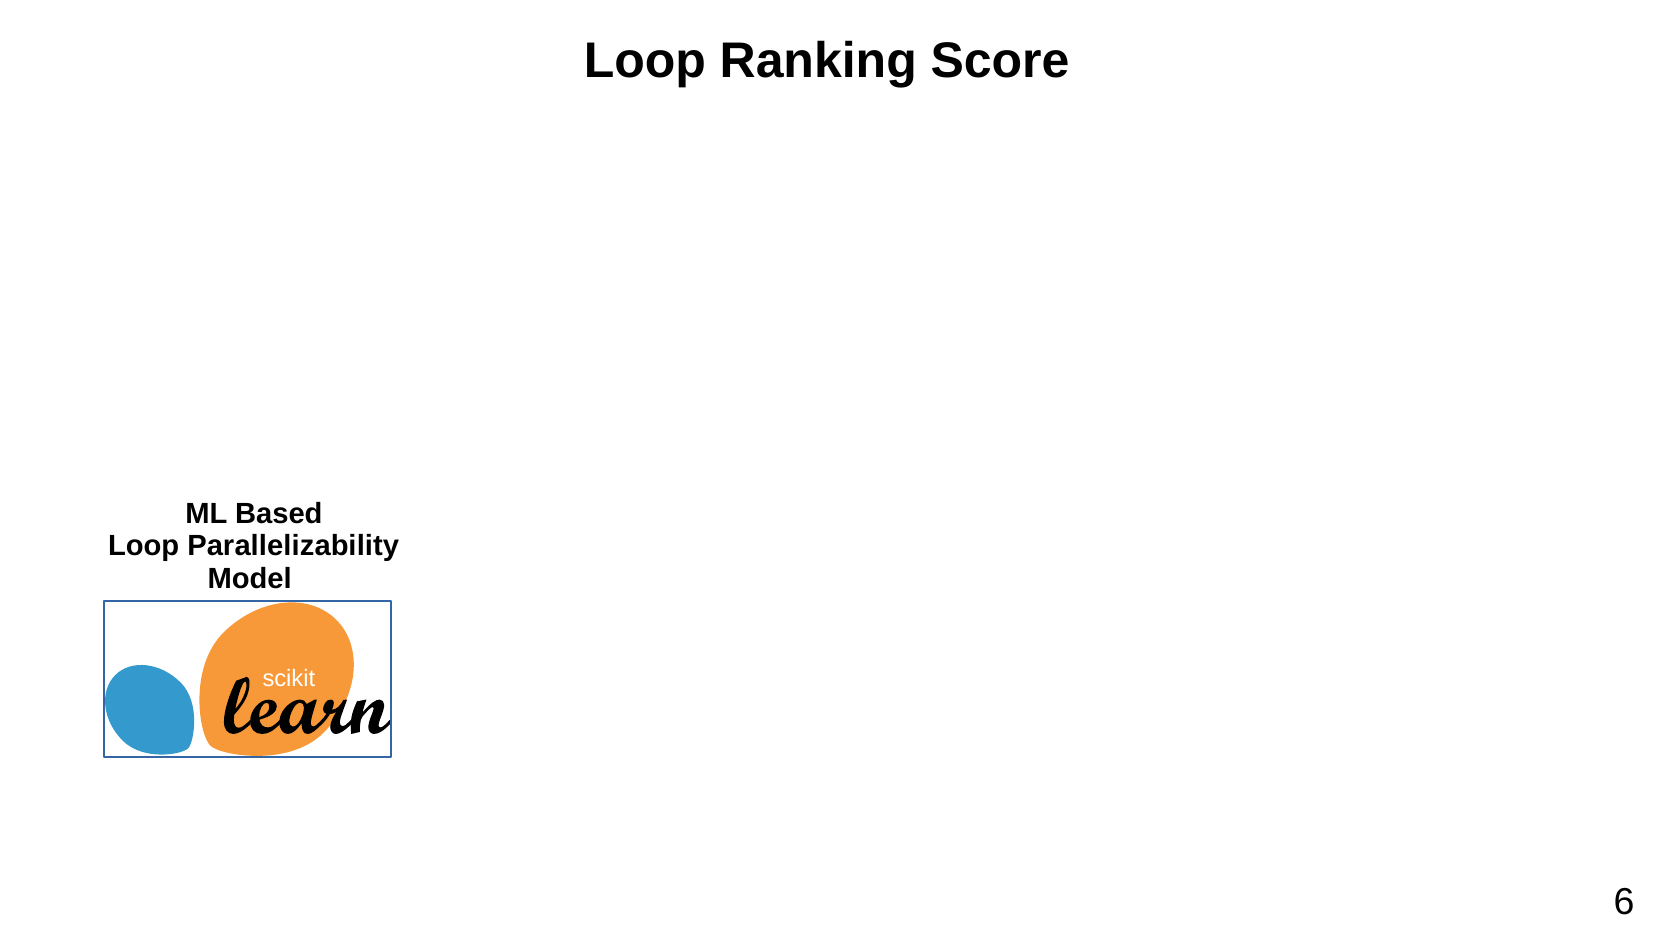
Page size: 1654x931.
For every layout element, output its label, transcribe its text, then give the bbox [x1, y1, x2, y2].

text_box Loop Ranking Score [0, 2, 1654, 119]
text_box ML Based Loop Parallelizability Model [82, 489, 426, 603]
picture [105, 603, 390, 756]
text_box 6 [1594, 873, 1654, 931]
